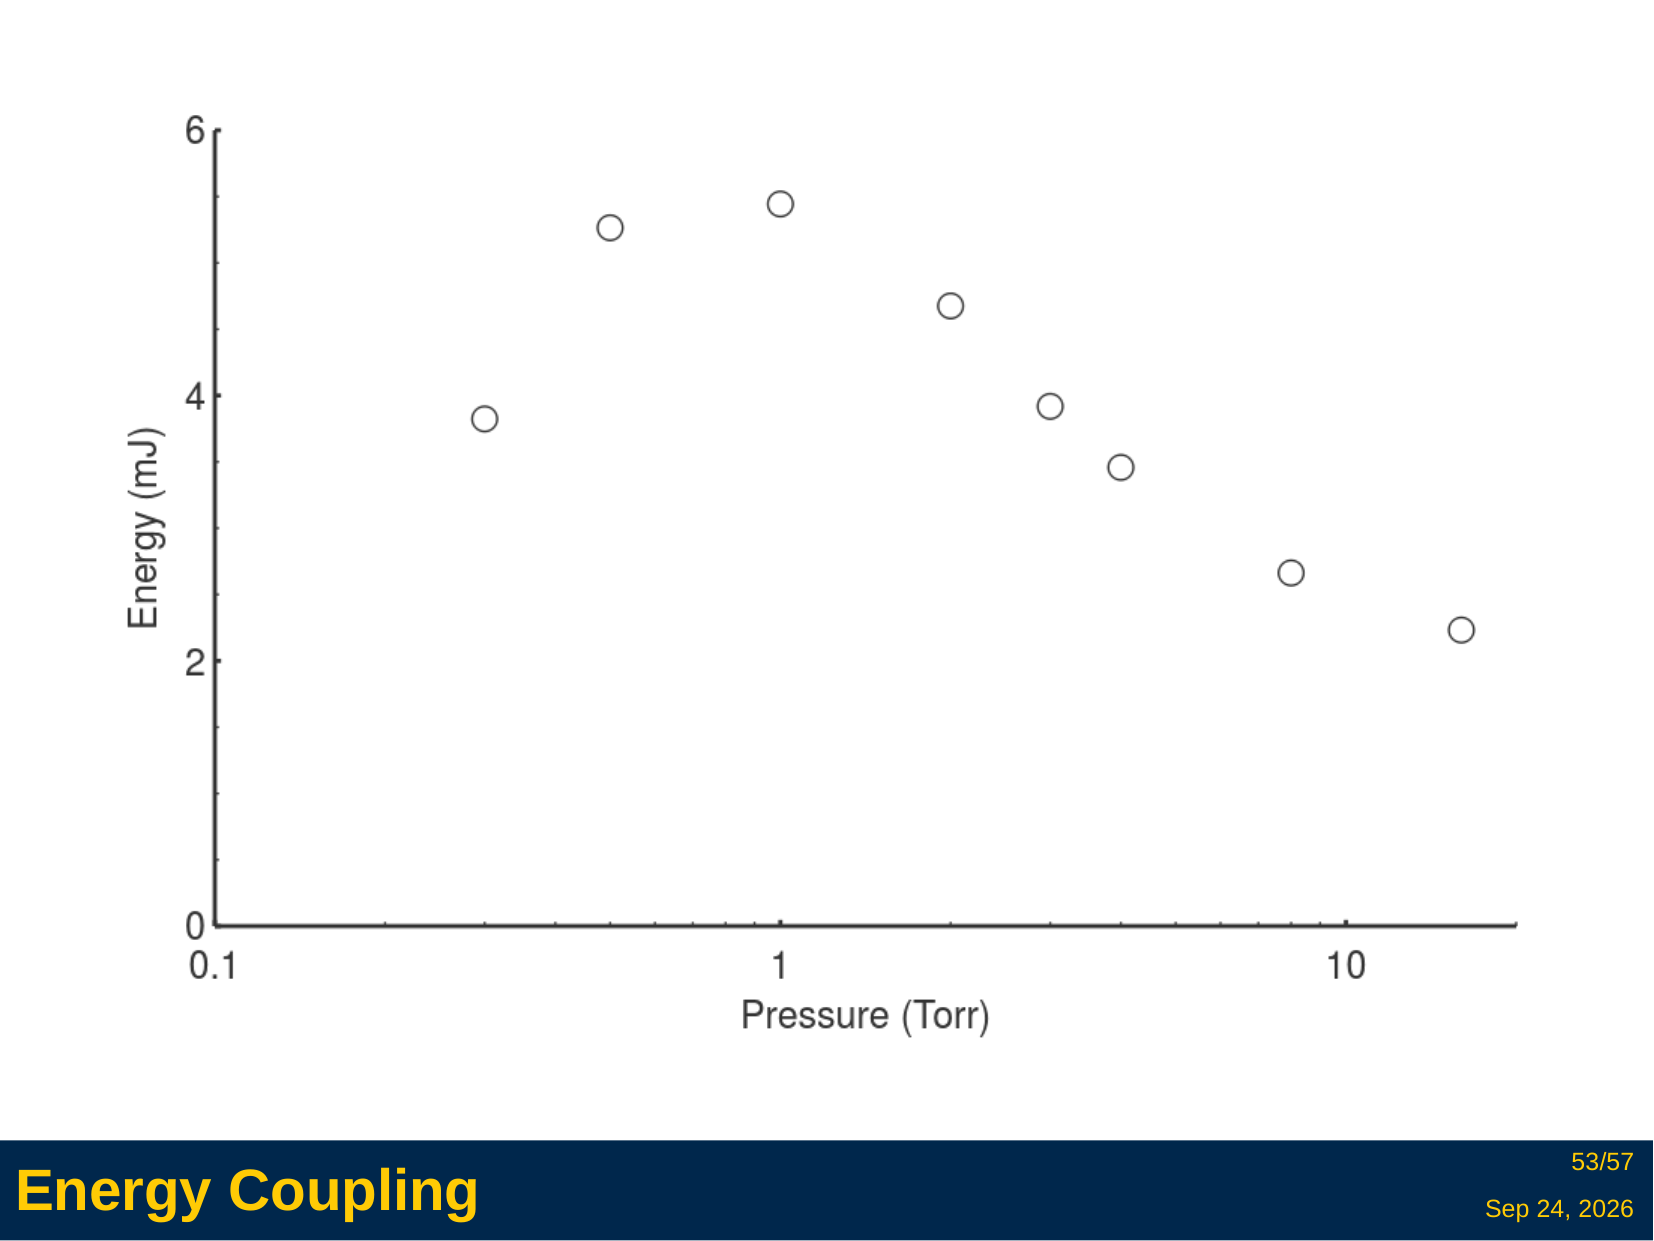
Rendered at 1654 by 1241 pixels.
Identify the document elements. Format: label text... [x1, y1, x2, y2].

picture [65, 93, 1554, 1039]
title Energy Coupling [14, 1140, 1380, 1241]
